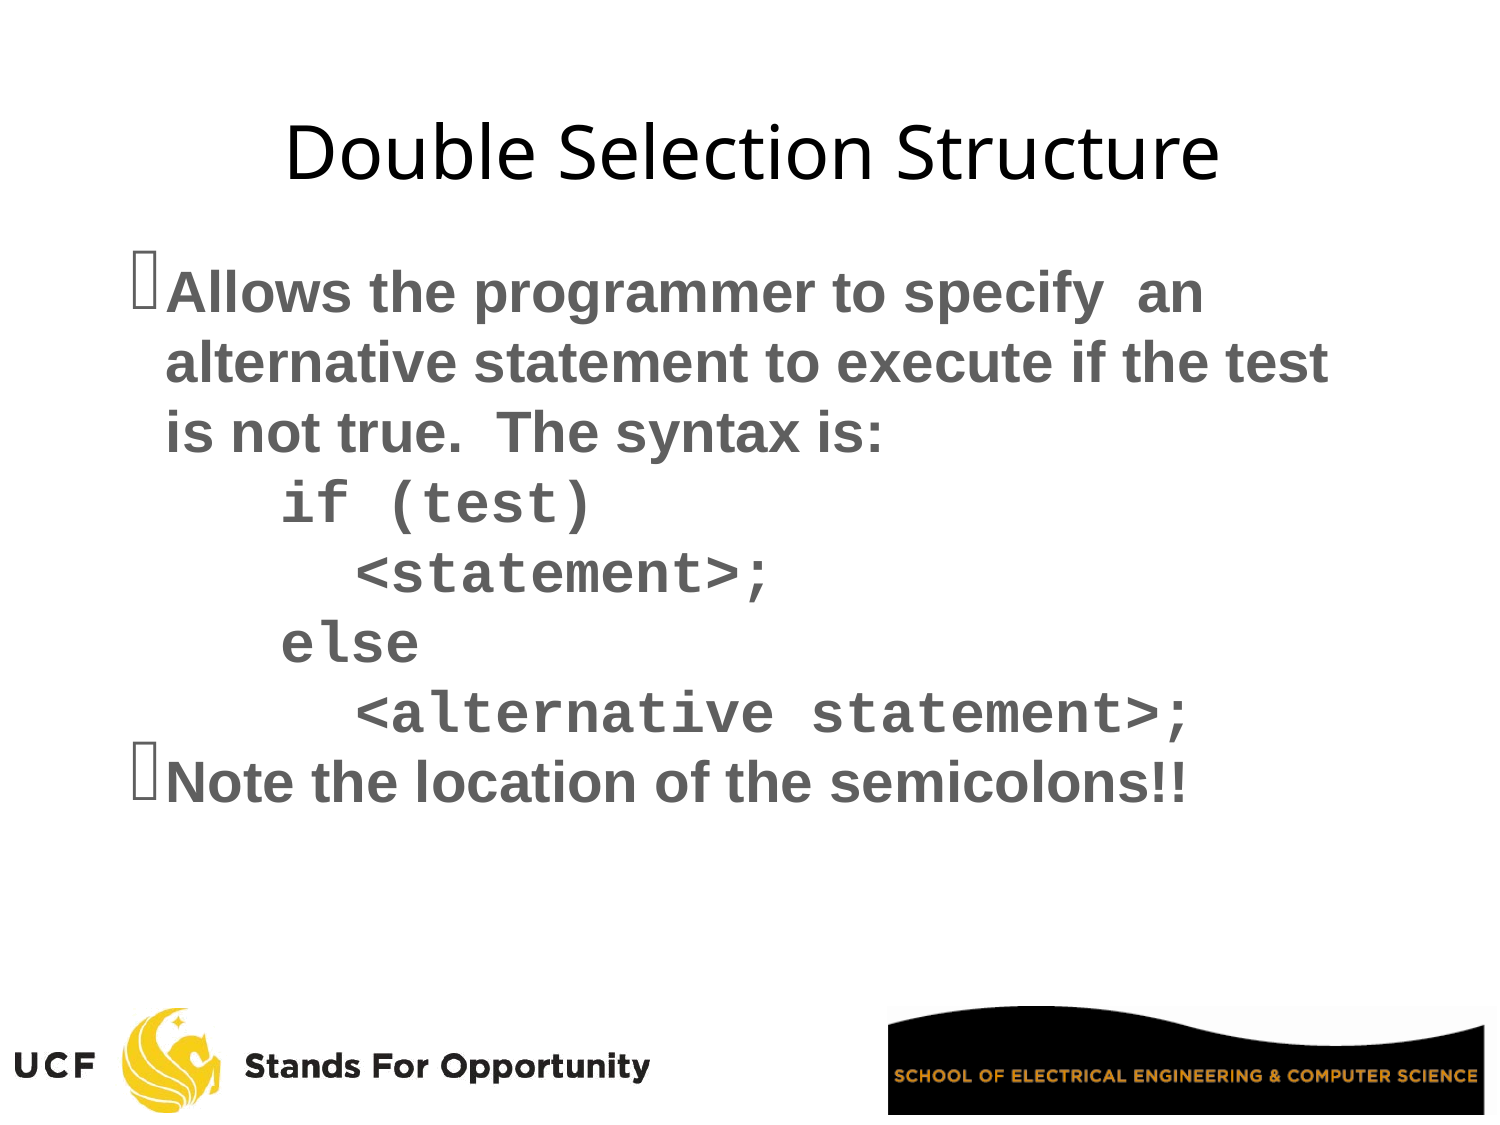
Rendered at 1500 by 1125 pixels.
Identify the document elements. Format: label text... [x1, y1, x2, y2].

text_box Double Selection Structure [79, 52, 1427, 248]
picture [887, 1006, 1497, 1115]
picture [15, 1008, 650, 1113]
text_box Allows the programmer to specify an alternative statement to execute if the test is not true. The syntax is: if (test) <statement>; else <alternative statement>; Note the location of the semicolons!! [115, 246, 1391, 922]
